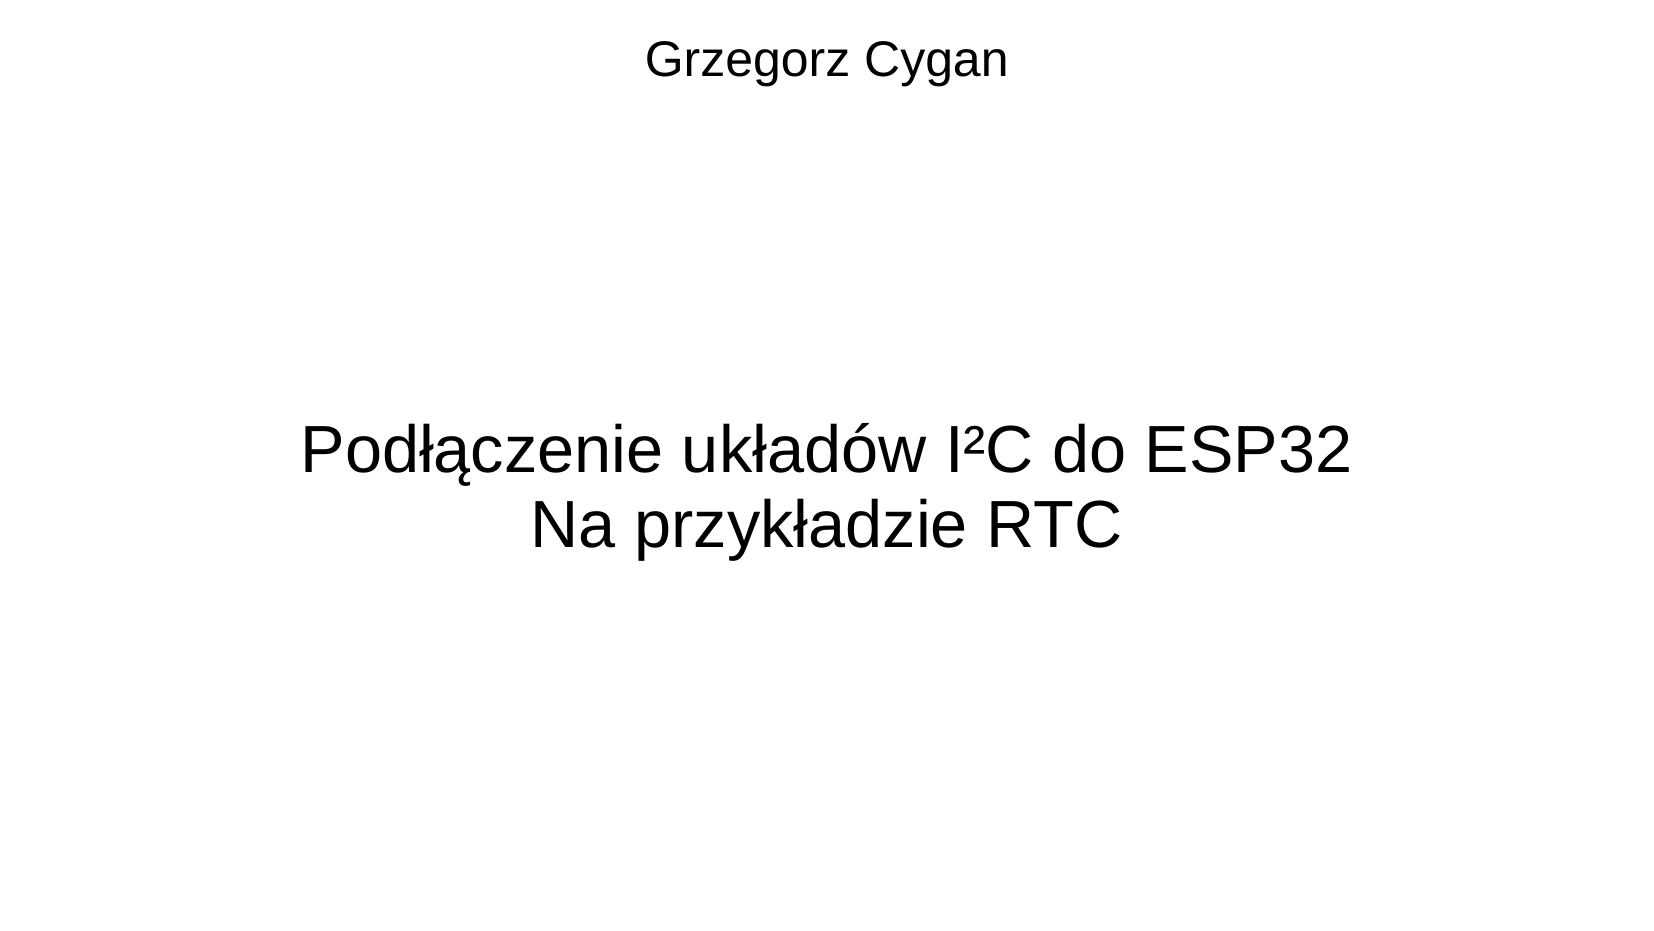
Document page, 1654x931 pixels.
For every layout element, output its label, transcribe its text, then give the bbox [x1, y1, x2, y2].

title Grzegorz Cygan [29, 29, 1625, 88]
subtitle Podłączenie układów I²C do ESP32 Na przykładzie RTC [29, 88, 1625, 886]
